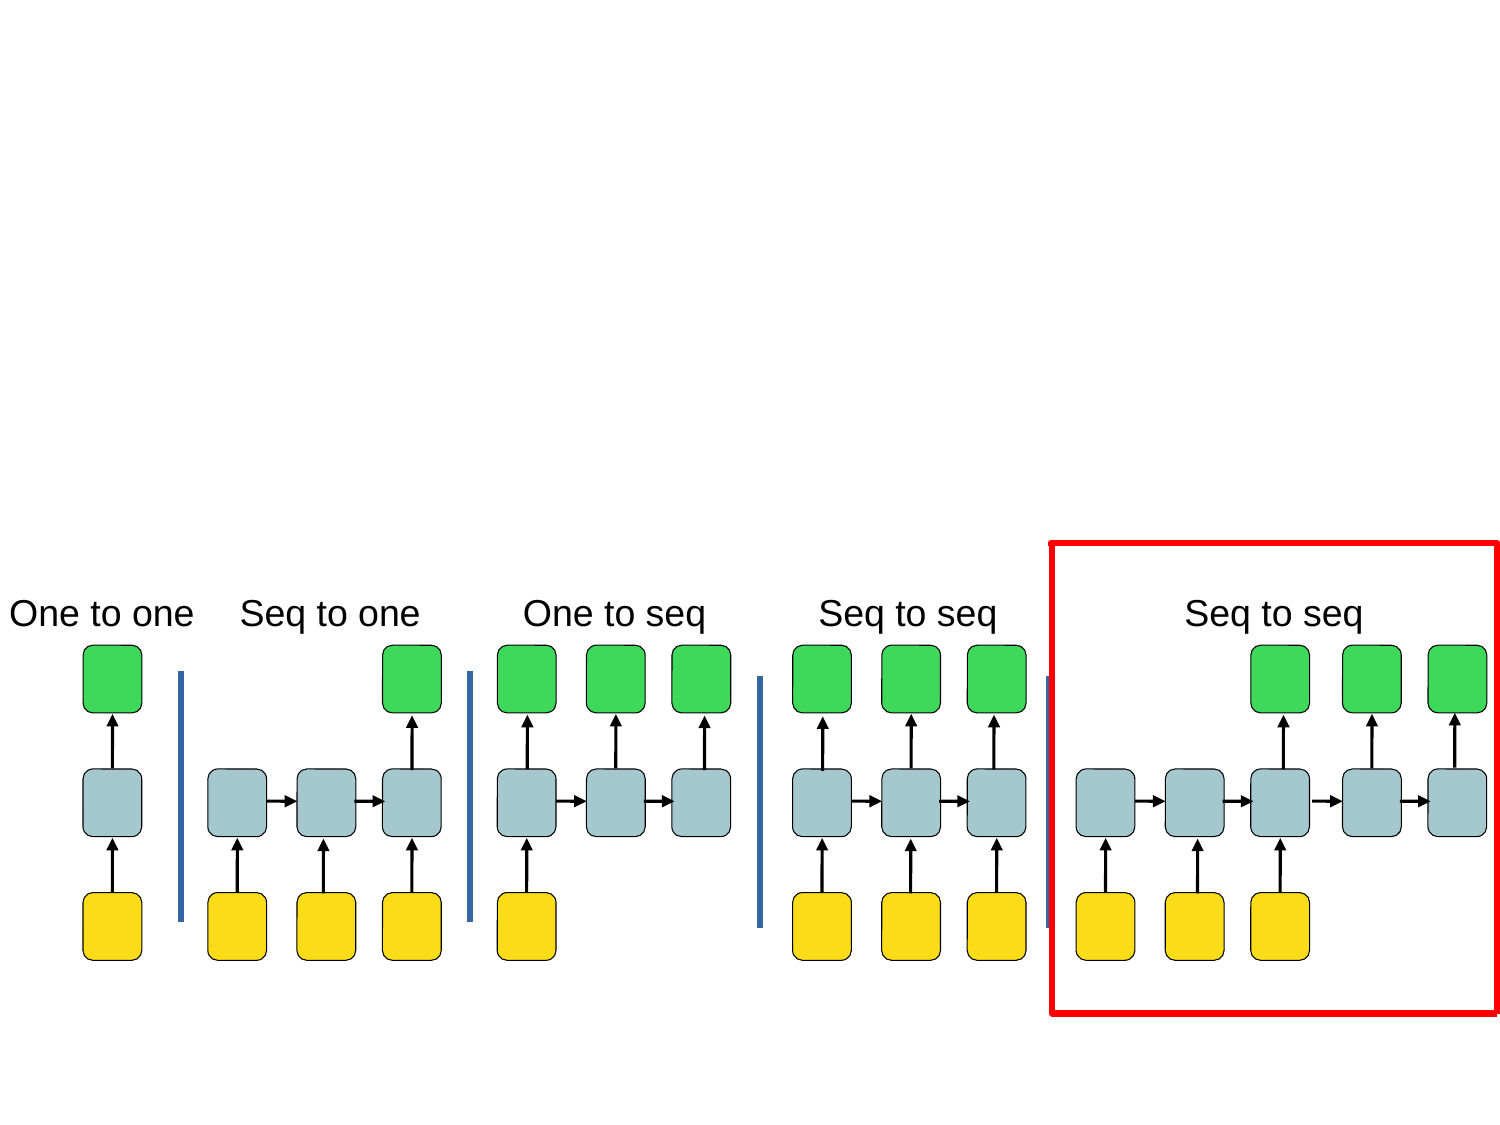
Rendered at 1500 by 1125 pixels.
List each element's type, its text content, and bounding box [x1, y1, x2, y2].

text_box [207, 768, 267, 837]
text_box [497, 768, 557, 837]
text_box [881, 892, 941, 961]
text_box [82, 768, 142, 837]
text_box [497, 892, 557, 961]
text_box [792, 645, 852, 713]
text_box [1428, 645, 1487, 713]
text_box [296, 892, 356, 961]
text_box [1076, 768, 1135, 837]
text_box [1427, 768, 1487, 837]
text_box [1250, 892, 1310, 961]
text_box [296, 768, 356, 837]
text_box [967, 892, 1027, 961]
text_box [497, 645, 557, 713]
text_box [1250, 685, 1310, 713]
text_box Seq to seq [1169, 585, 1395, 685]
text_box [1342, 646, 1402, 713]
text_box [1076, 892, 1135, 961]
text_box [792, 768, 852, 837]
text_box [671, 768, 731, 837]
text_box Seq to seq [803, 585, 1029, 685]
text_box [586, 685, 646, 713]
text_box One to one [0, 585, 220, 685]
text_box [382, 892, 442, 961]
text_box [1342, 768, 1402, 837]
text_box Seq to one [224, 585, 450, 685]
text_box [1165, 892, 1225, 961]
text_box [82, 892, 142, 961]
text_box [881, 768, 941, 837]
text_box [1165, 768, 1225, 837]
text_box [1250, 768, 1310, 837]
text_box One to seq [508, 585, 734, 685]
text_box [967, 768, 1026, 837]
text_box [586, 768, 646, 837]
text_box [207, 892, 267, 961]
text_box [792, 892, 852, 961]
text_box [671, 685, 731, 713]
text_box [382, 685, 442, 713]
text_box [382, 768, 442, 837]
text_box [83, 685, 142, 713]
text_box [967, 685, 1027, 713]
text_box [881, 685, 941, 713]
